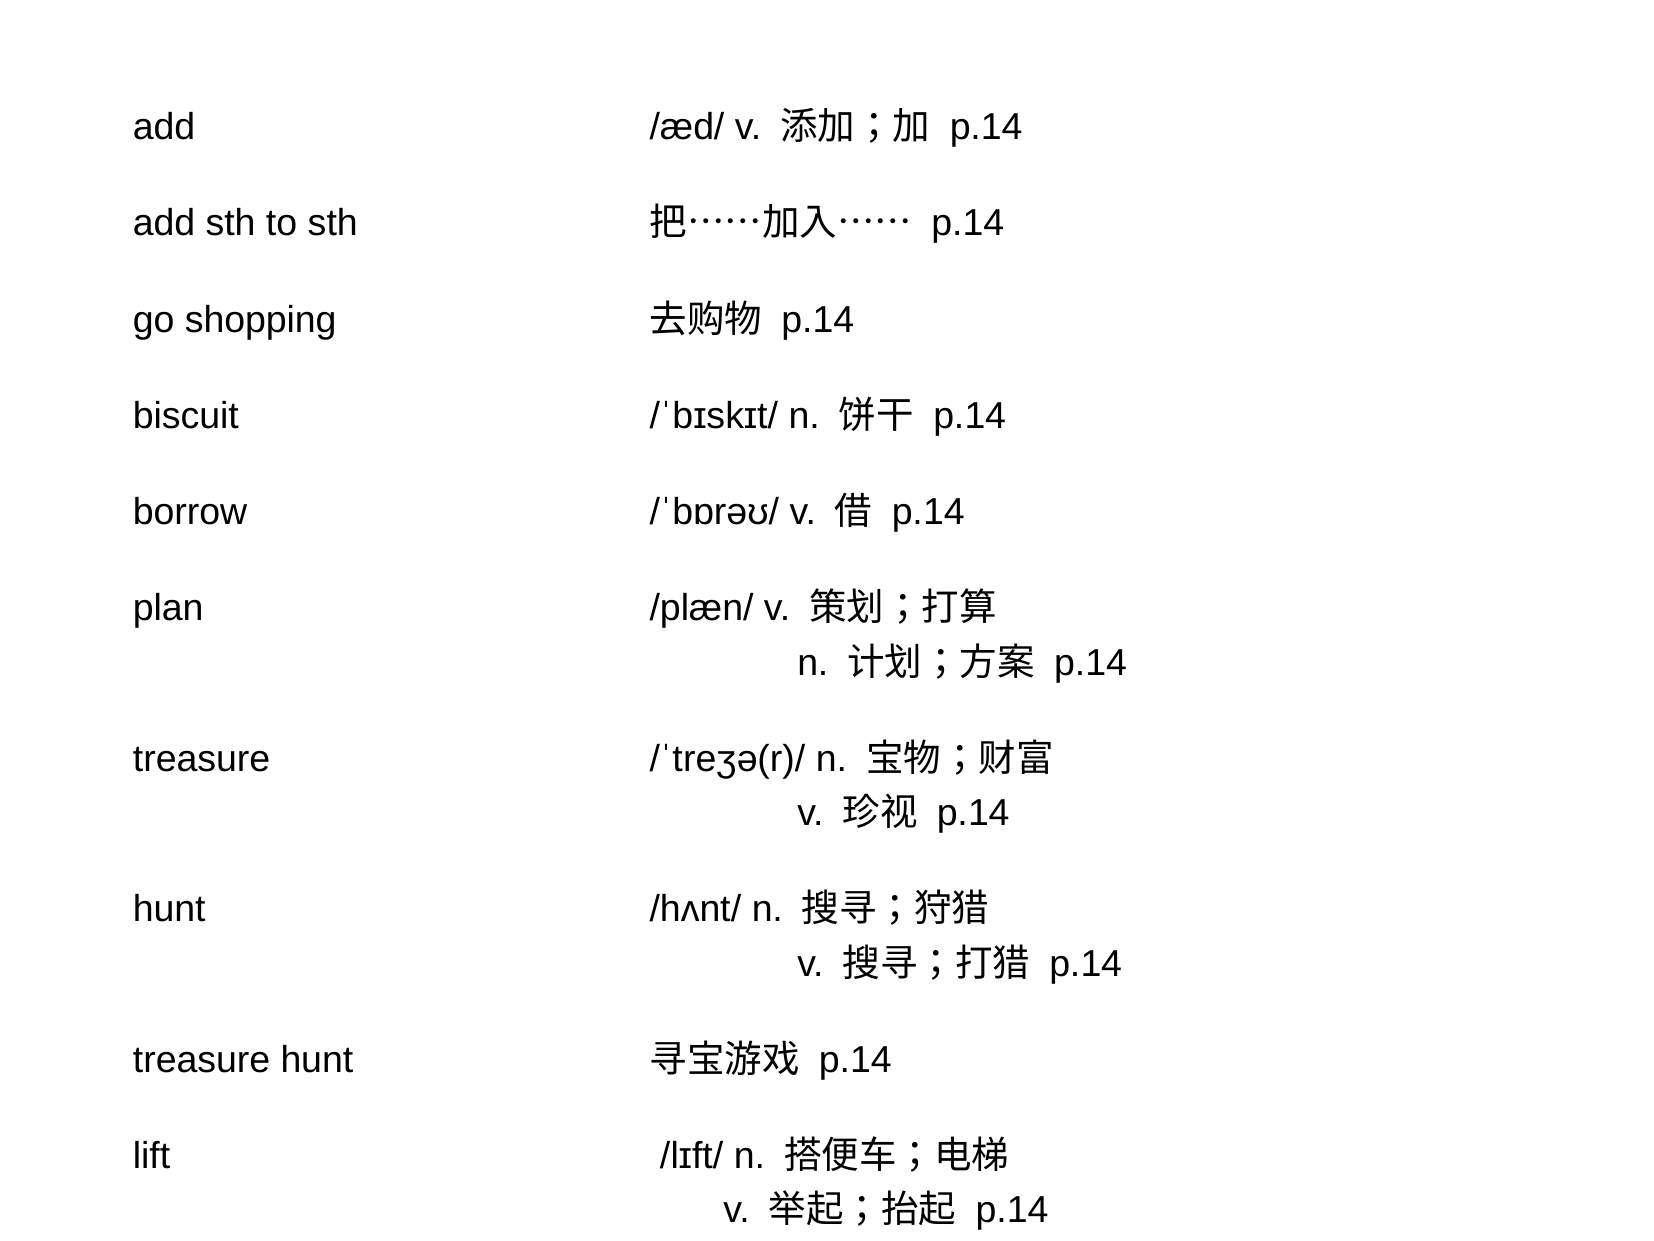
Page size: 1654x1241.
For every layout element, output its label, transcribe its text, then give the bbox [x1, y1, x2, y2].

text_box add /æd/ v. 添加；加 p.14 add sth to sth 把……加入…… p.14 go shopping 去购物 p.14 biscuit /ˈbɪskɪt/ n. 饼干 p.14 borrow /ˈbɒrəʊ/ v. 借 p.14 plan /plæn/ v. 策划；打算 n. 计划；方案 p.14 treasure /ˈtreʒə(r)/ n. 宝物；财富 v. 珍视 p.14 hunt /hʌnt/ n. 搜寻；狩猎 v. 搜寻；打猎 p.14 treasure hunt 寻宝游戏 p.14 lift /lɪft/ n. 搭便车；电梯 v. 举起；抬起 p.14 give sb a lift 开车顺便送某人 p.14 [118, 88, 1506, 1182]
